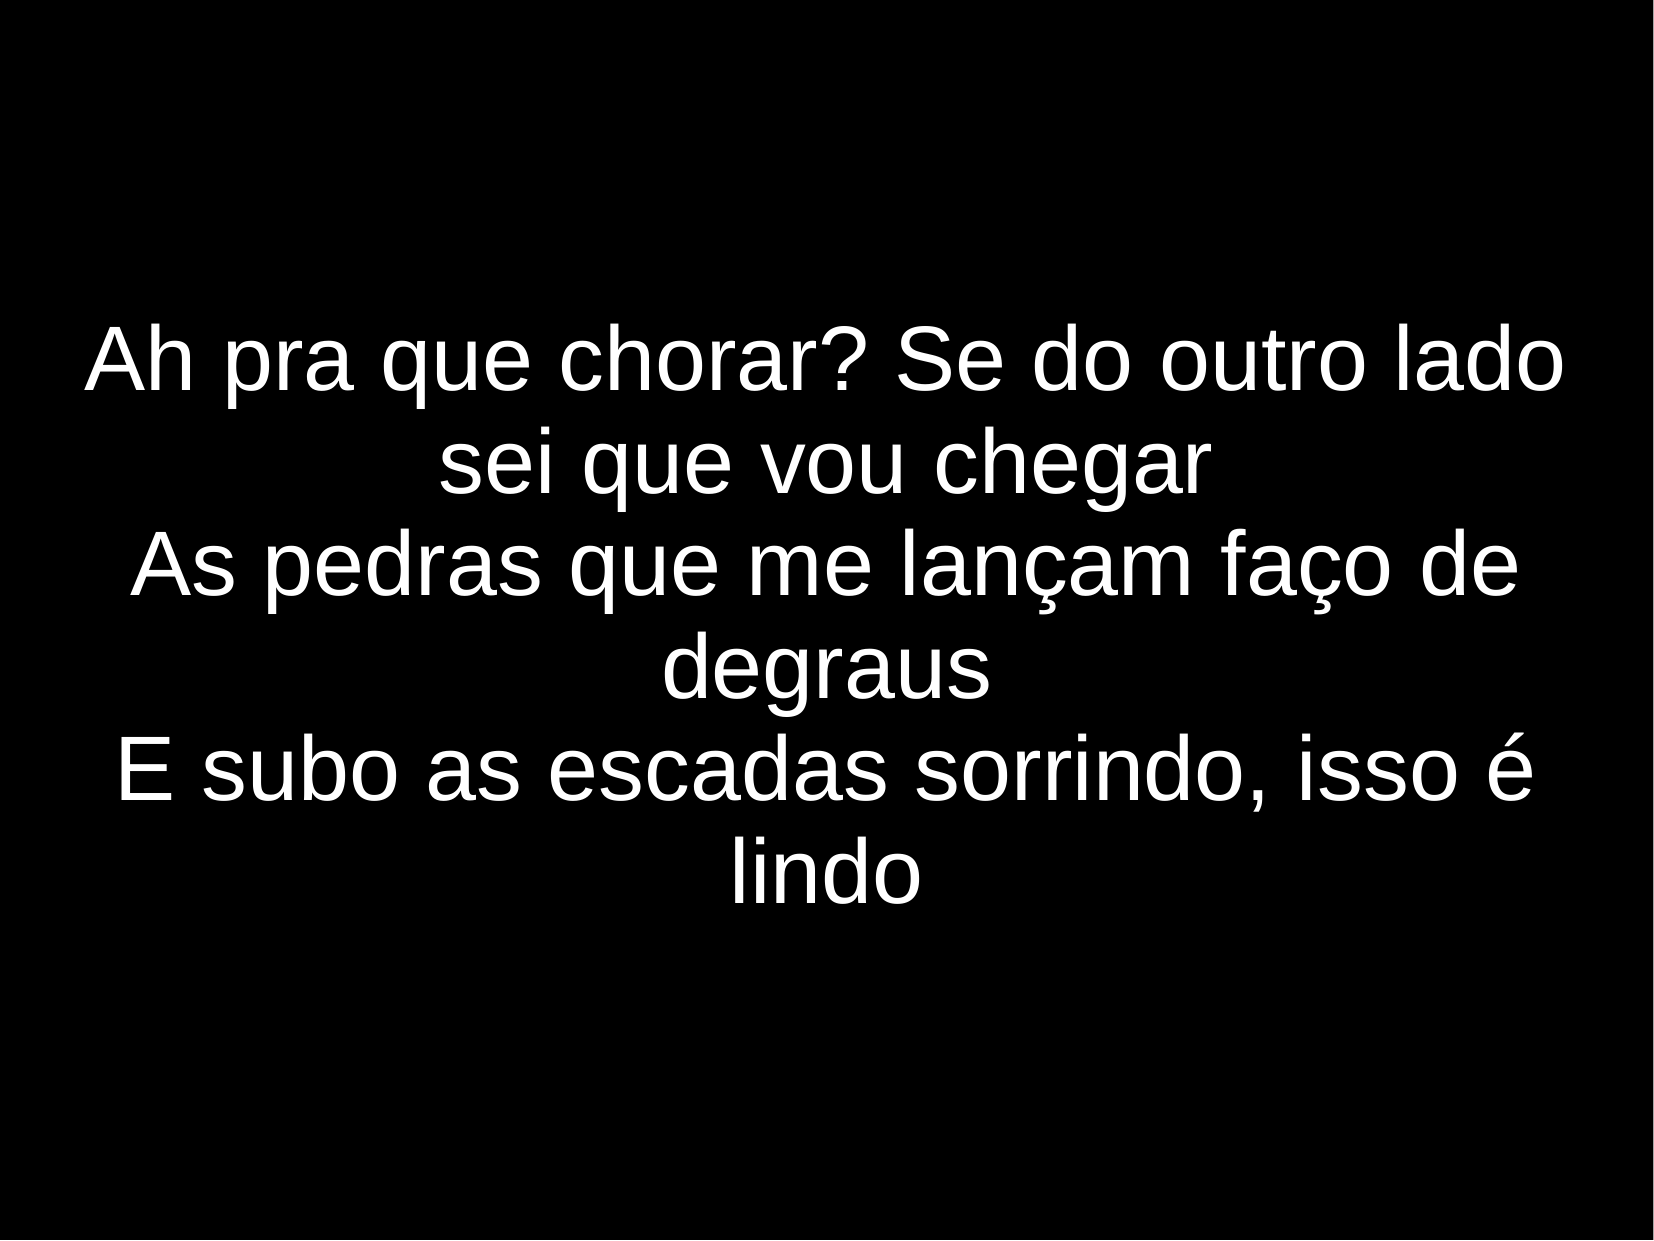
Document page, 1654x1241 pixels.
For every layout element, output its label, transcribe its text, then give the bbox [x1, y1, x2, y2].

subtitle Ah pra que chorar? Se do outro lado sei que vou chegar As pedras que me lançam faço de degraus E subo as escadas sorrindo, isso é lindo [82, 49, 1571, 1182]
